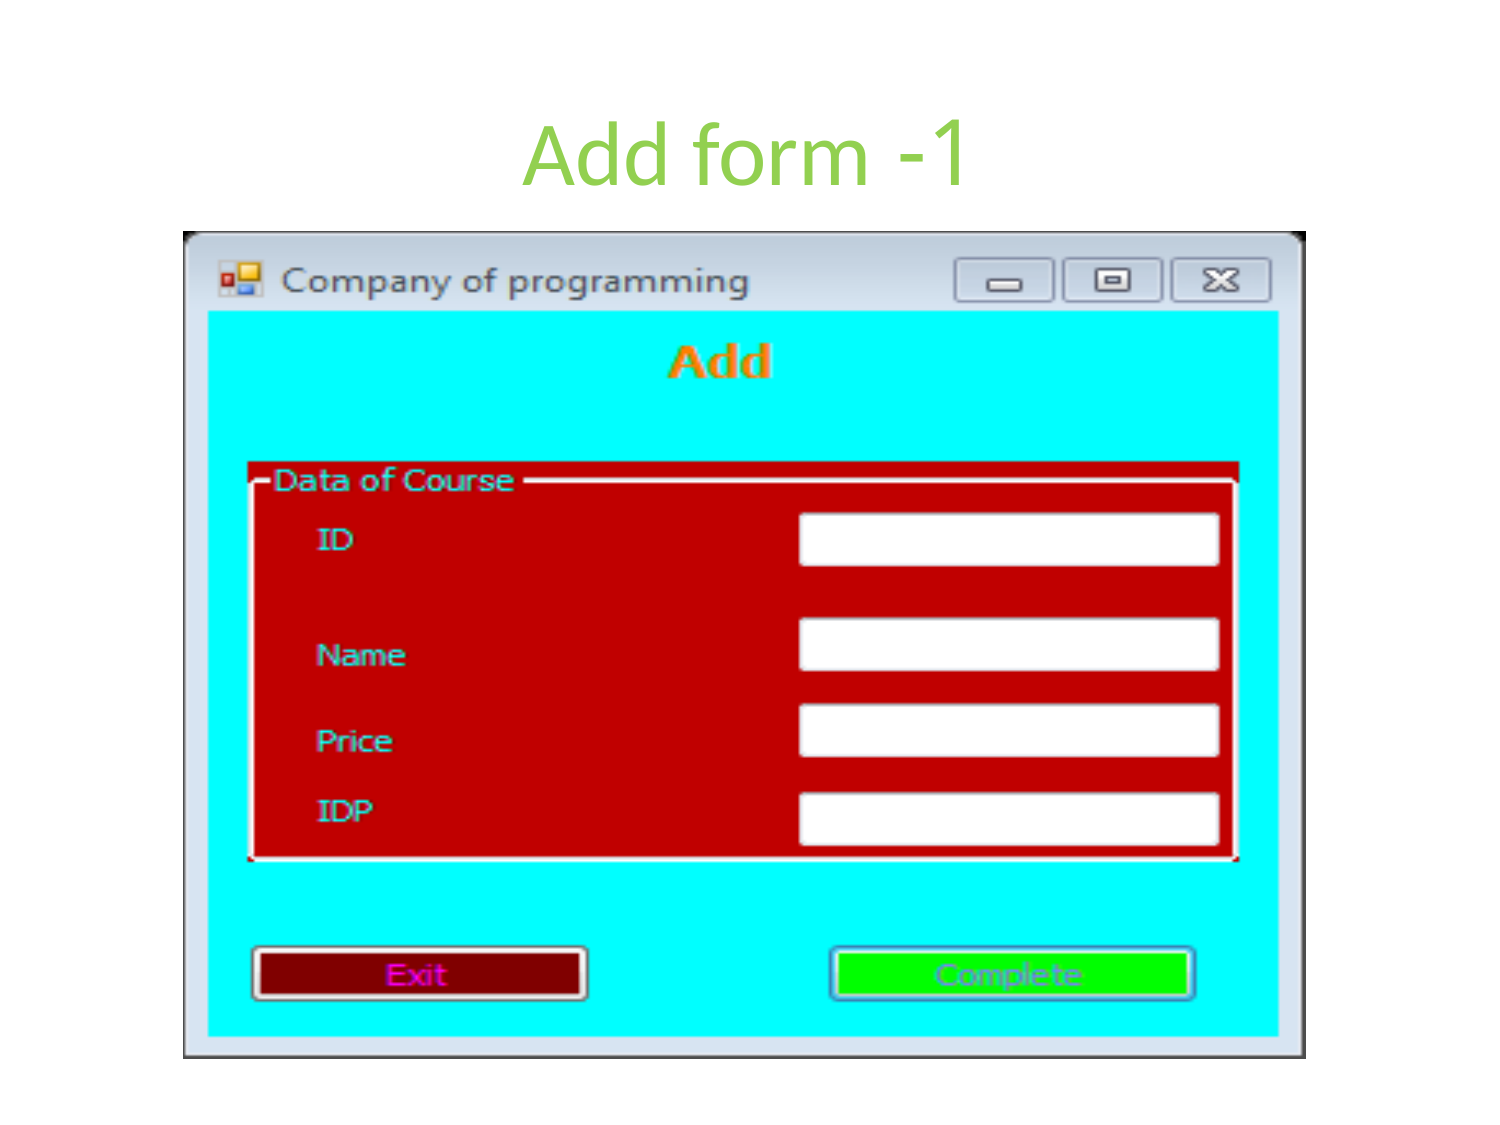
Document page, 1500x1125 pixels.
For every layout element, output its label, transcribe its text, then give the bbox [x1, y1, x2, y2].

picture [183, 231, 1306, 1059]
title 1- Add form [112, 42, 1388, 256]
